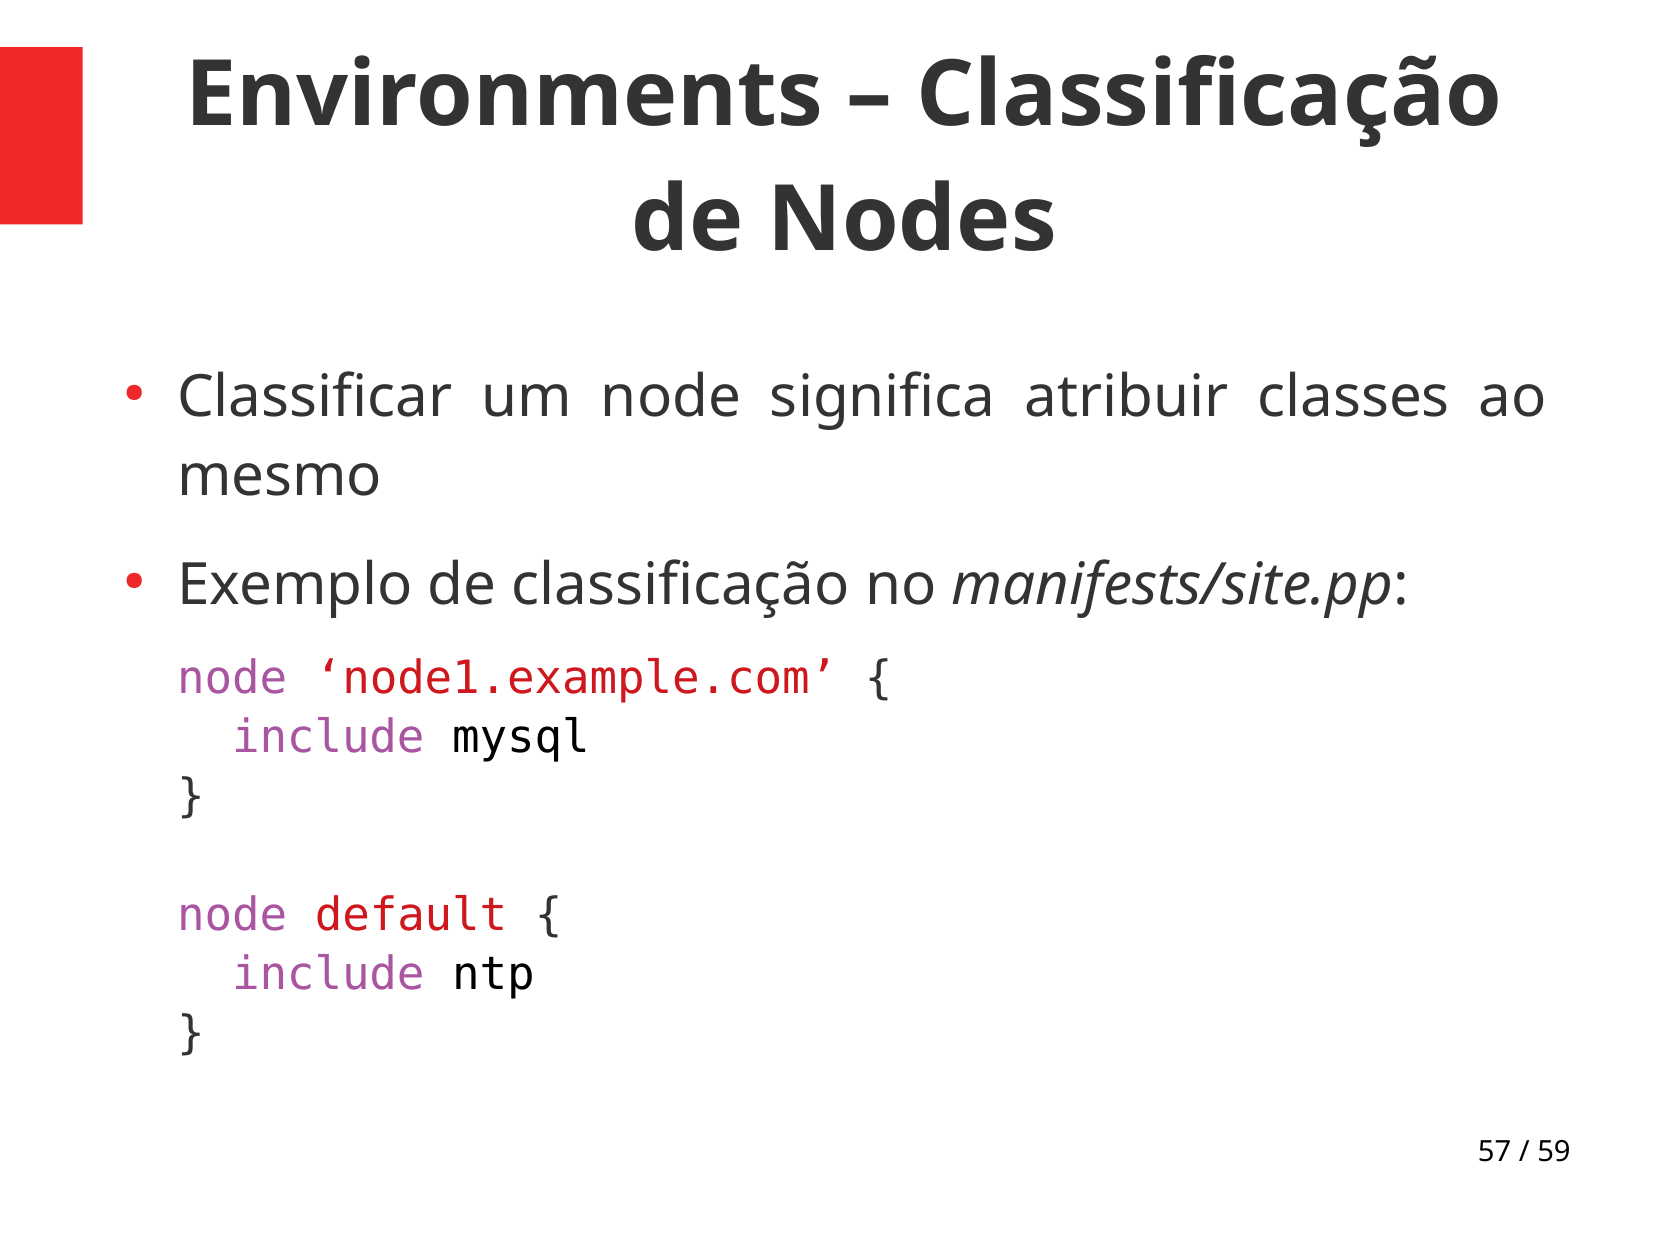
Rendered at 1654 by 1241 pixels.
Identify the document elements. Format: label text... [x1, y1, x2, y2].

list Classificar um node significa atribuir classes ao mesmo Exemplo de classificação no manifests/site.pp: node ‘node1.example.com’ { include mysql } node default { include ntp } [106, 354, 1548, 1074]
title Environments – Classificação de Nodes [118, 45, 1571, 260]
